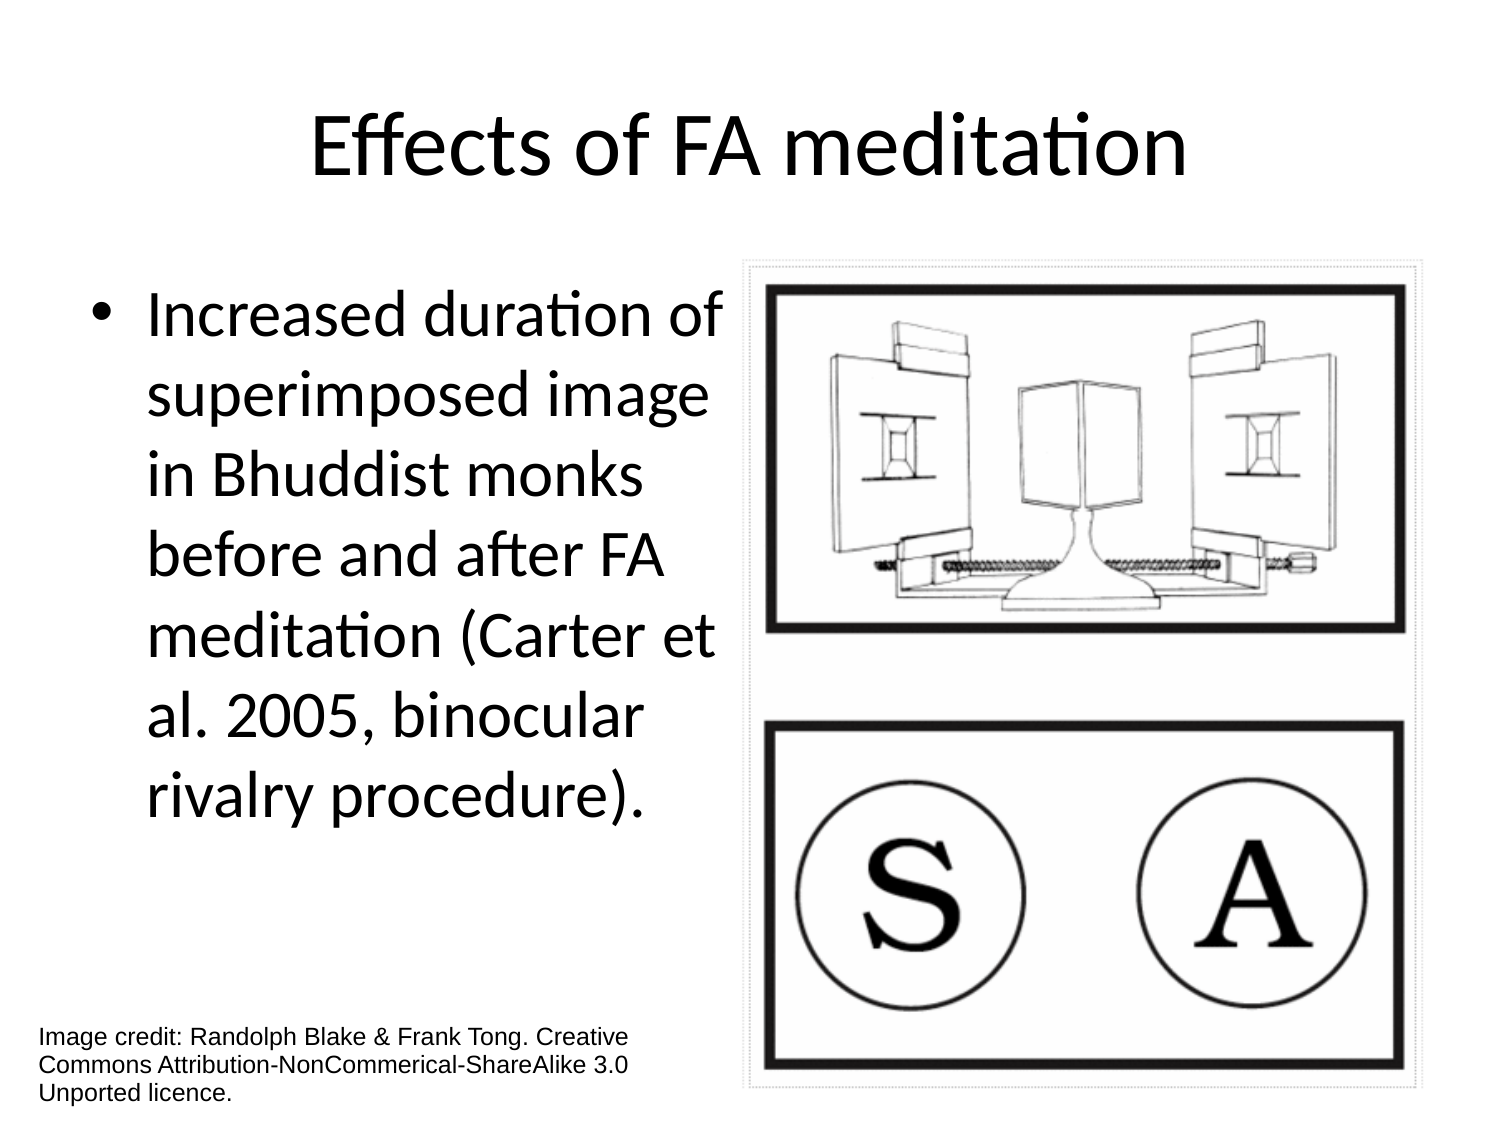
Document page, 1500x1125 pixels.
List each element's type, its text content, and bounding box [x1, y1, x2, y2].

list Increased duration of superimposed image in Bhuddist monks before and after FA meditation (Carter et al. 2005, binocular rivalry procedure). [75, 262, 736, 1005]
picture [736, 248, 1425, 1090]
text_box Image credit: Randolph Blake & Frank Tong. Creative Commons Attribution-NonCommerical-ShareAlike 3.0 Unported licence. [23, 1015, 721, 1120]
title Effects of FA meditation [75, 45, 1425, 233]
